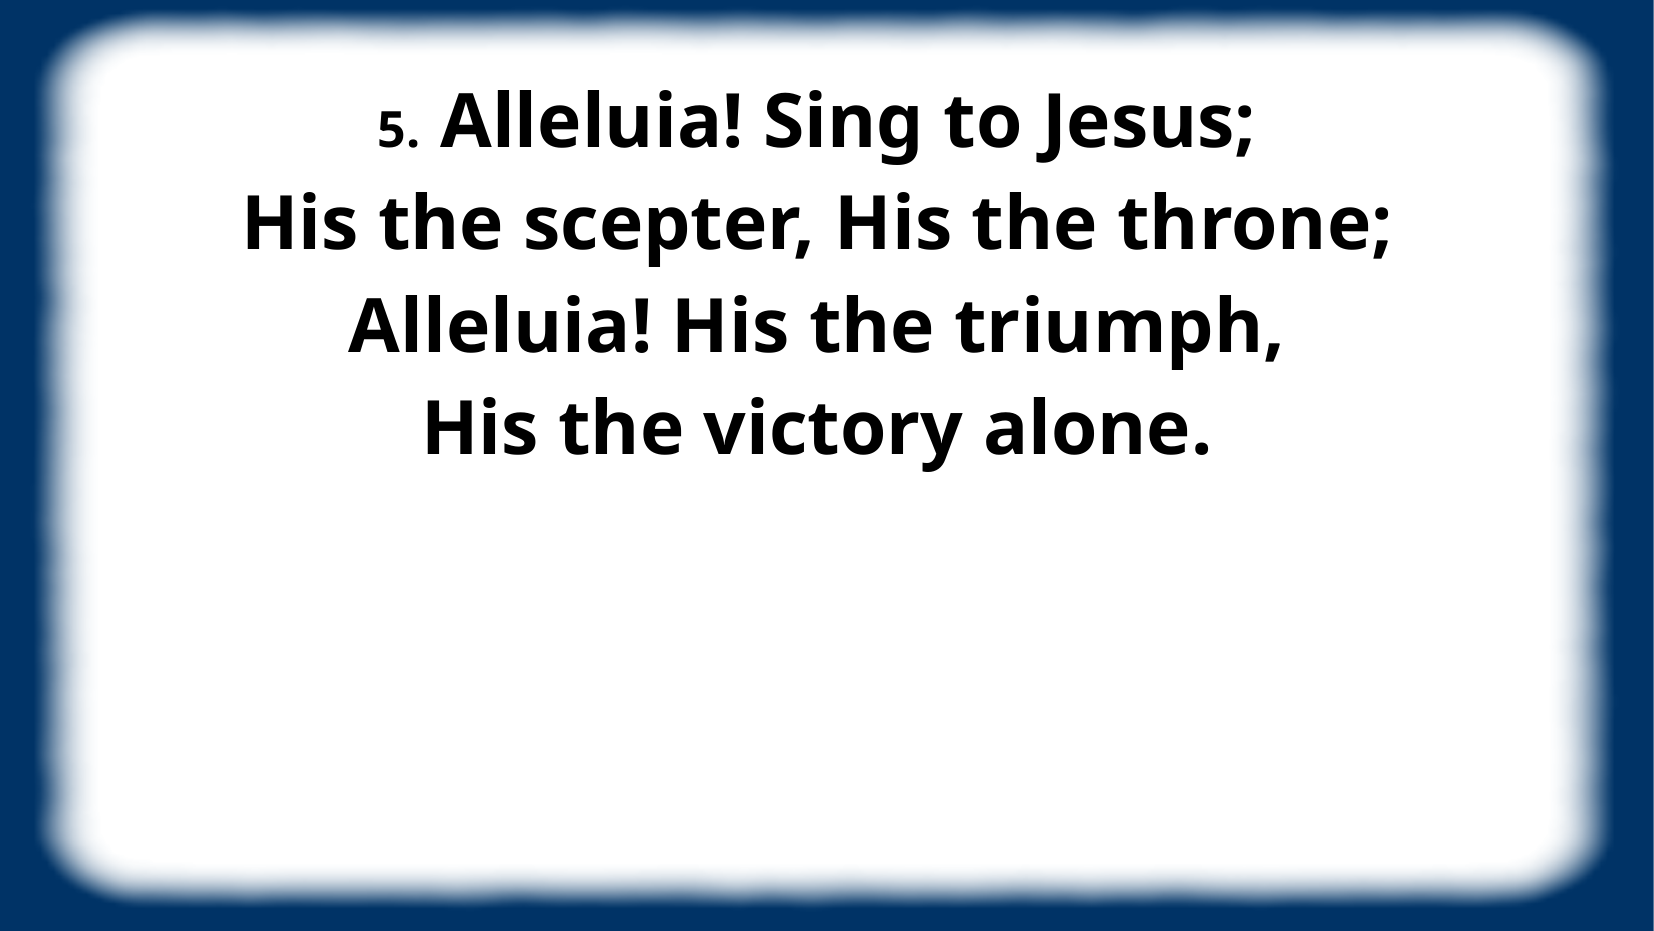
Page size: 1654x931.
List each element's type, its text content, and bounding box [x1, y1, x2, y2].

picture [0, 0, 1654, 931]
text_box 5. Alleluia! Sing to Jesus; His the scepter, His the throne; Alleluia! His the triumph, His the victory alone. [90, 60, 1546, 475]
